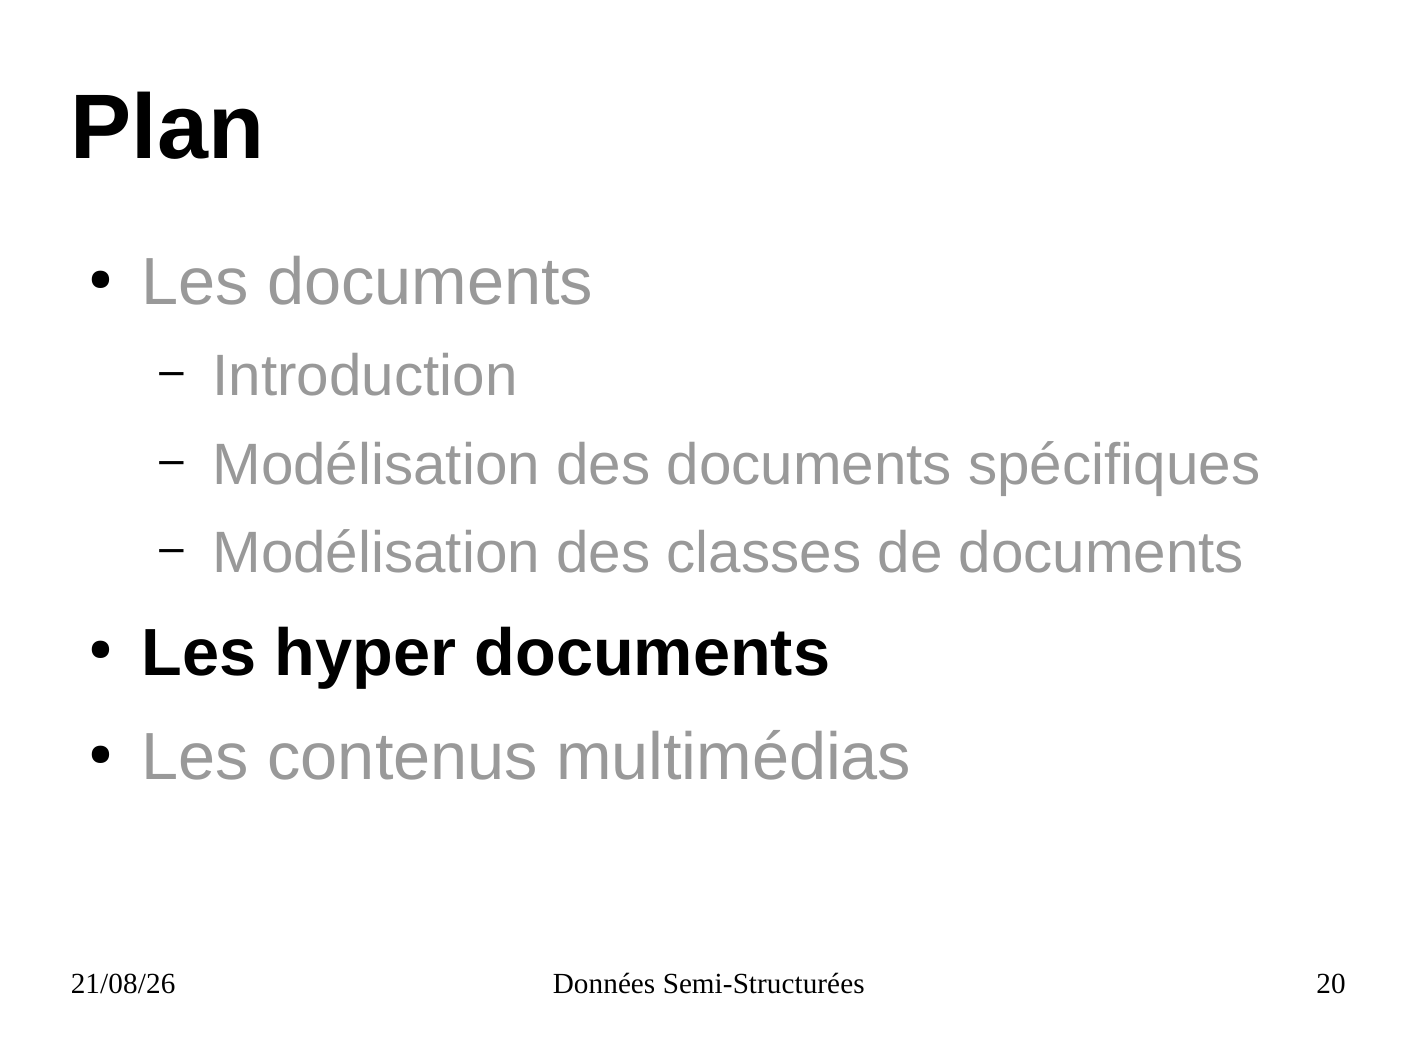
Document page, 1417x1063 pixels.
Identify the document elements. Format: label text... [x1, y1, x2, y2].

title Plan [70, 42, 1346, 212]
list Les documents Introduction Modélisation des documents spécifiques Modélisation des classes de documents Les hyper documents Les contenus multimédias [70, 244, 1346, 925]
